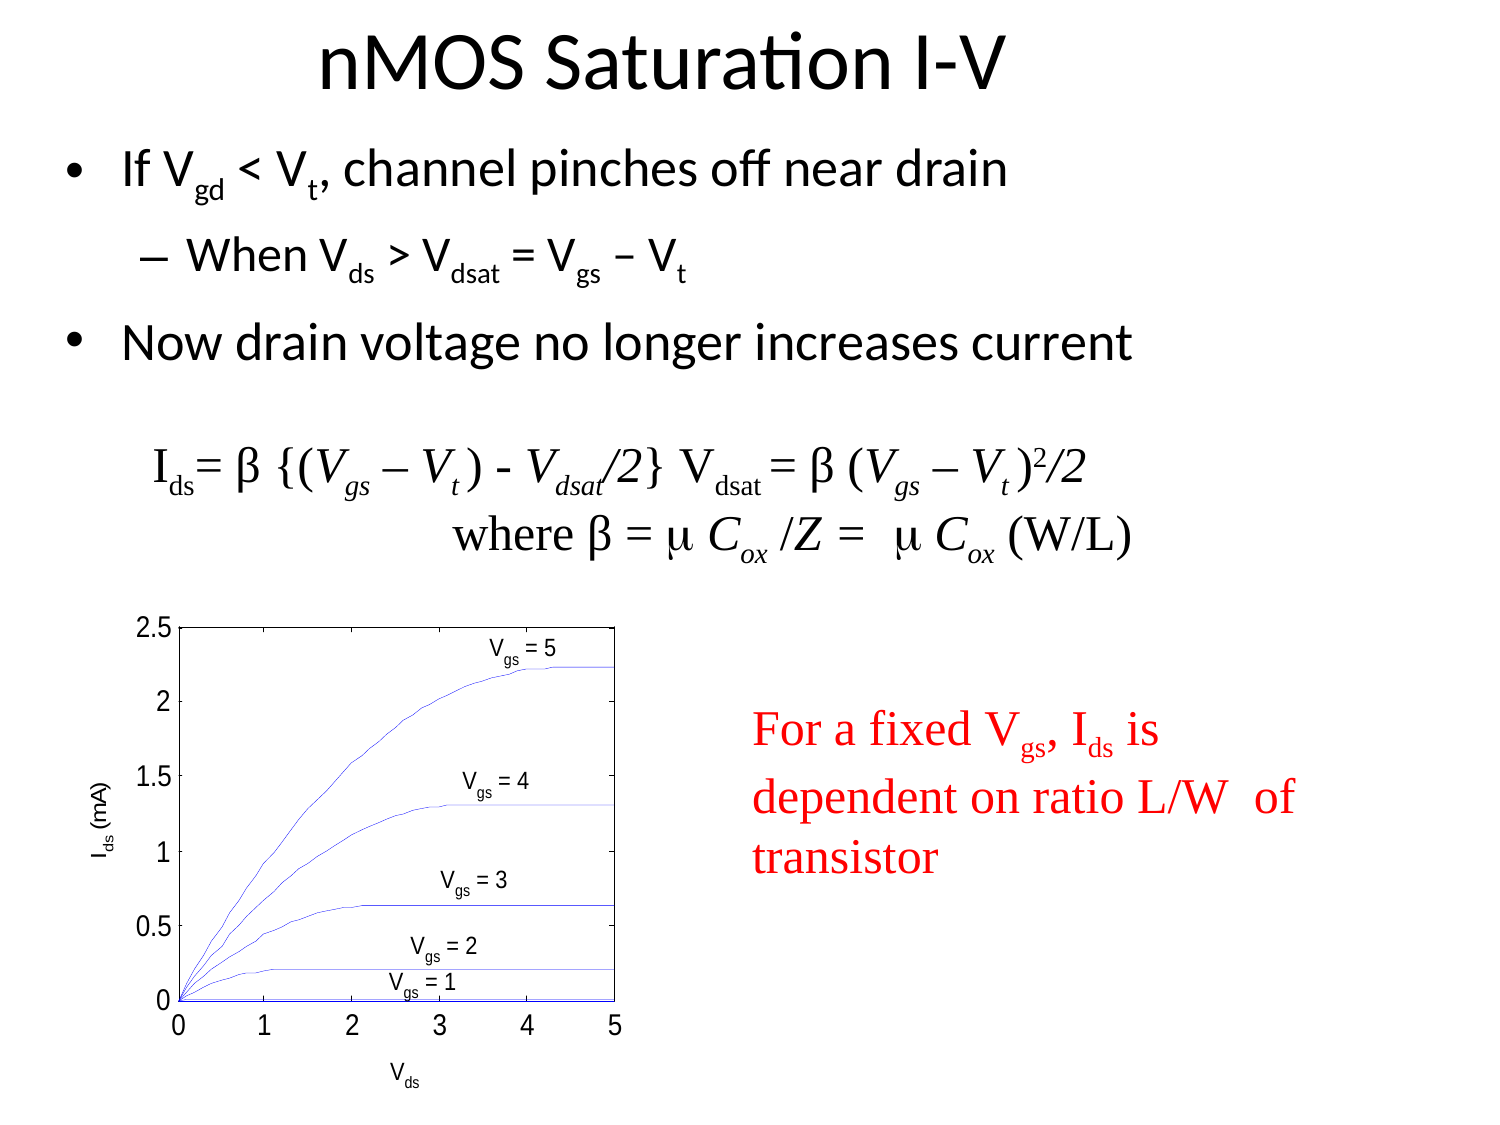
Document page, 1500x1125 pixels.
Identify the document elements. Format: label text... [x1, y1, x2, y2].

text_box For a fixed Vgs, Ids is dependent on ratio L/W of transistor [737, 687, 1326, 892]
chart [75, 587, 676, 1102]
text_box Ids= β {(Vgs – Vt ) - Vdsat/2} Vdsat = β (Vgs – Vt )2/2 where β =  Cox /Z = Cox (W/L) [137, 424, 1500, 577]
title nMOS Saturation I-V [24, 0, 1300, 113]
list If Vgd < Vt, channel pinches off near drain When Vds > Vdsat = Vgs – Vt Now drain voltage no longer increases current [50, 125, 1463, 876]
